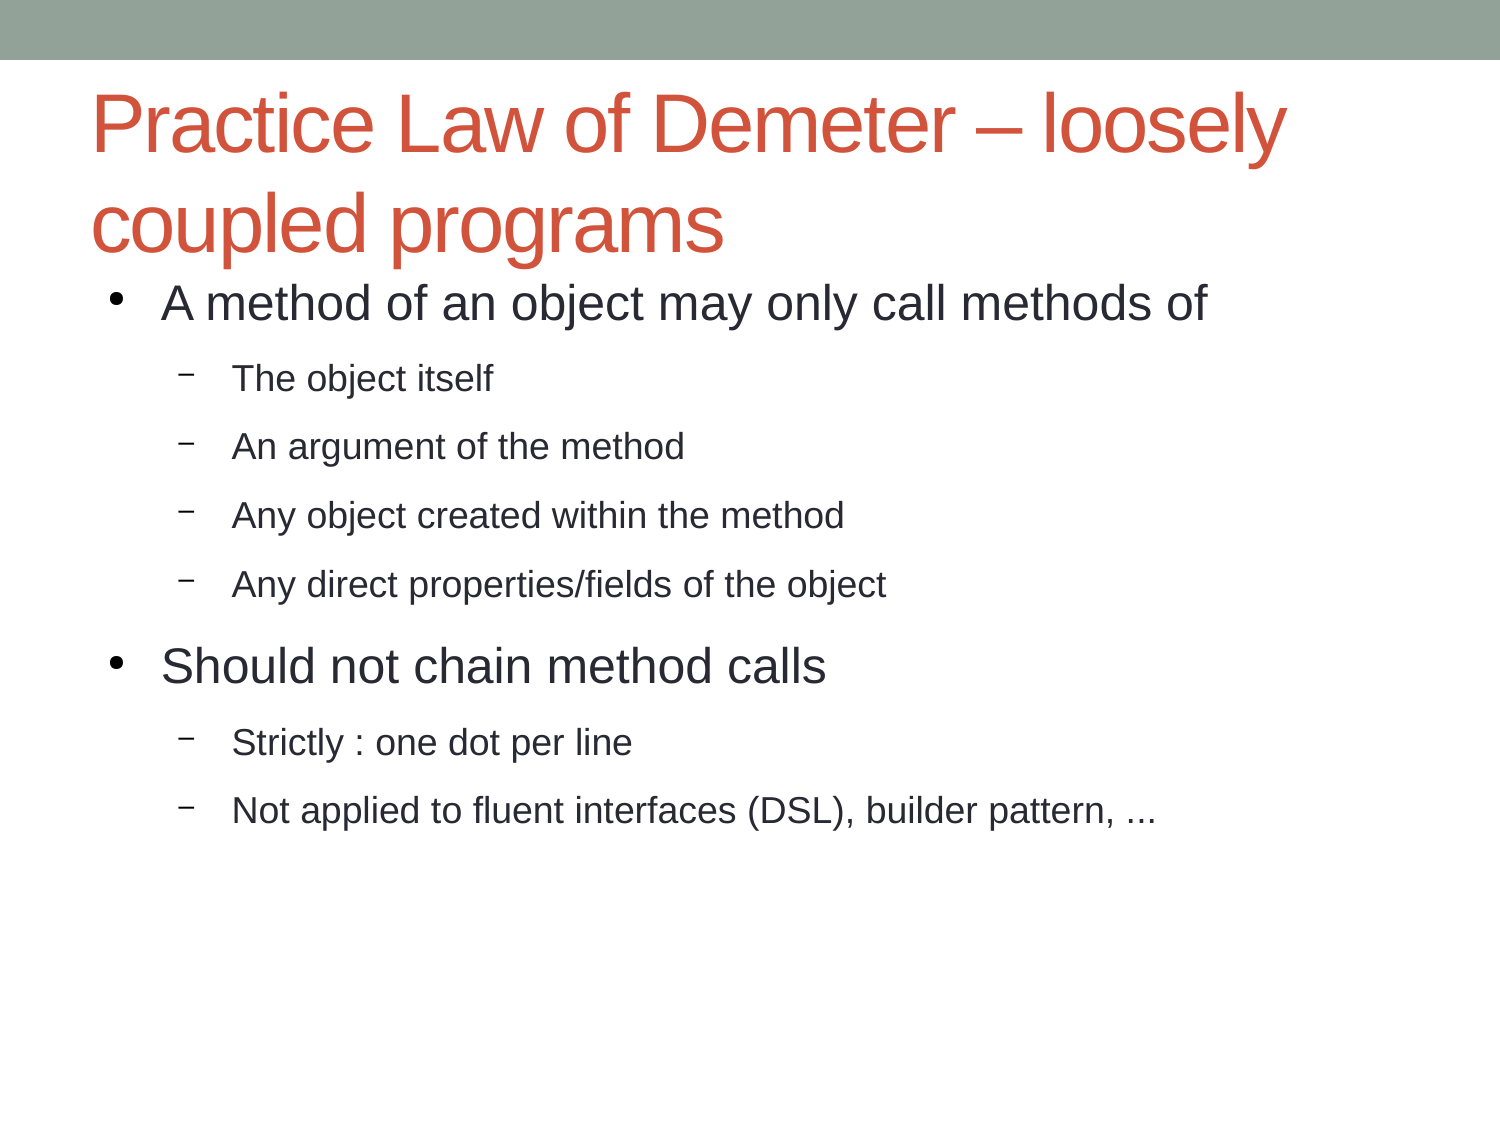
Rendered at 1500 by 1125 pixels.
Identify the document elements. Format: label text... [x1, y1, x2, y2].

title Practice Law of Demeter – loosely coupled programs [75, 87, 1425, 250]
list A method of an object may only call methods of The object itself An argument of the method Any object created within the method Any direct properties/fields of the object Should not chain method calls Strictly : one dot per line Not applied to fluent interfaces (DSL), builder pattern, ... [75, 262, 1425, 1063]
